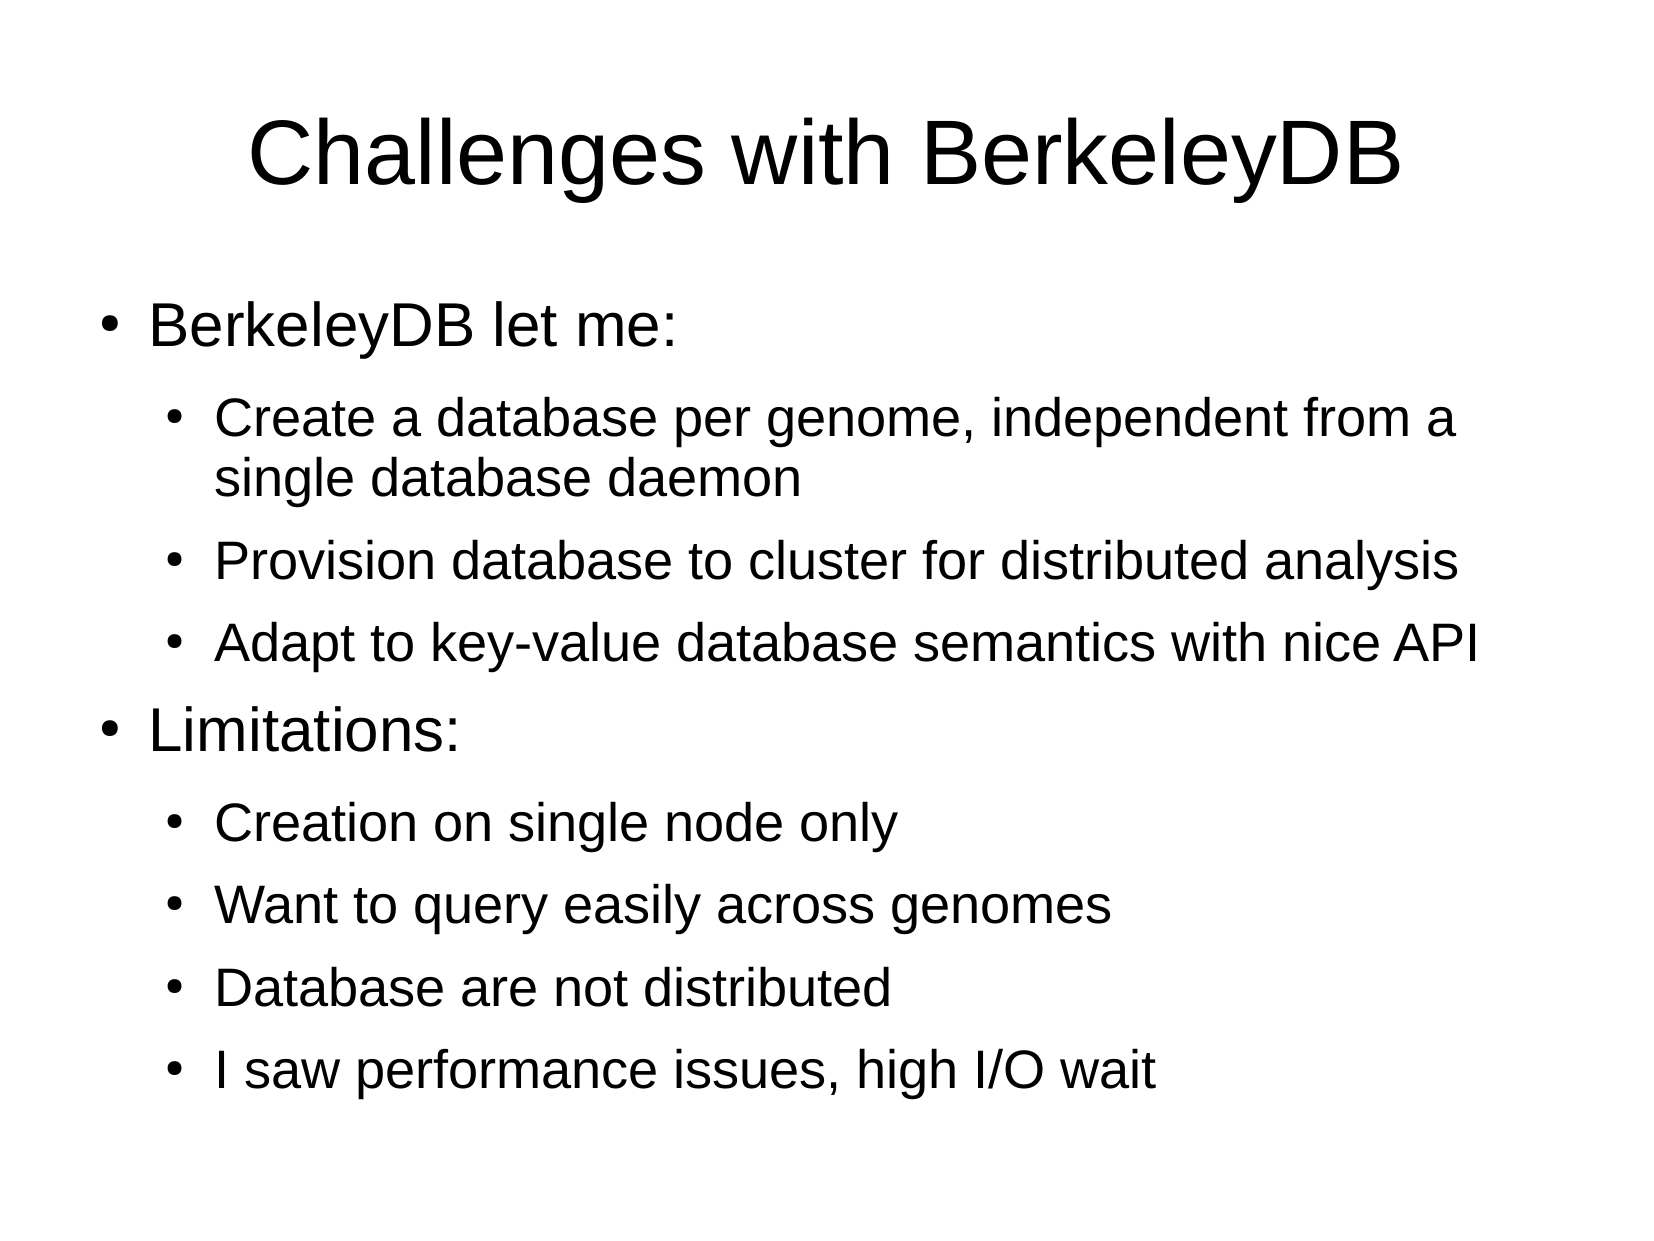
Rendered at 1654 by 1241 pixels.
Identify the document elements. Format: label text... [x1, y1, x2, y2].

list BerkeleyDB let me: Create a database per genome, independent from a single database daemon Provision database to cluster for distributed analysis Adapt to key-value database semantics with nice API Limitations: Creation on single node only Want to query easily across genomes Database are not distributed I saw performance issues, high I/O wait [82, 290, 1571, 1109]
title Challenges with BerkeleyDB [82, 56, 1571, 250]
